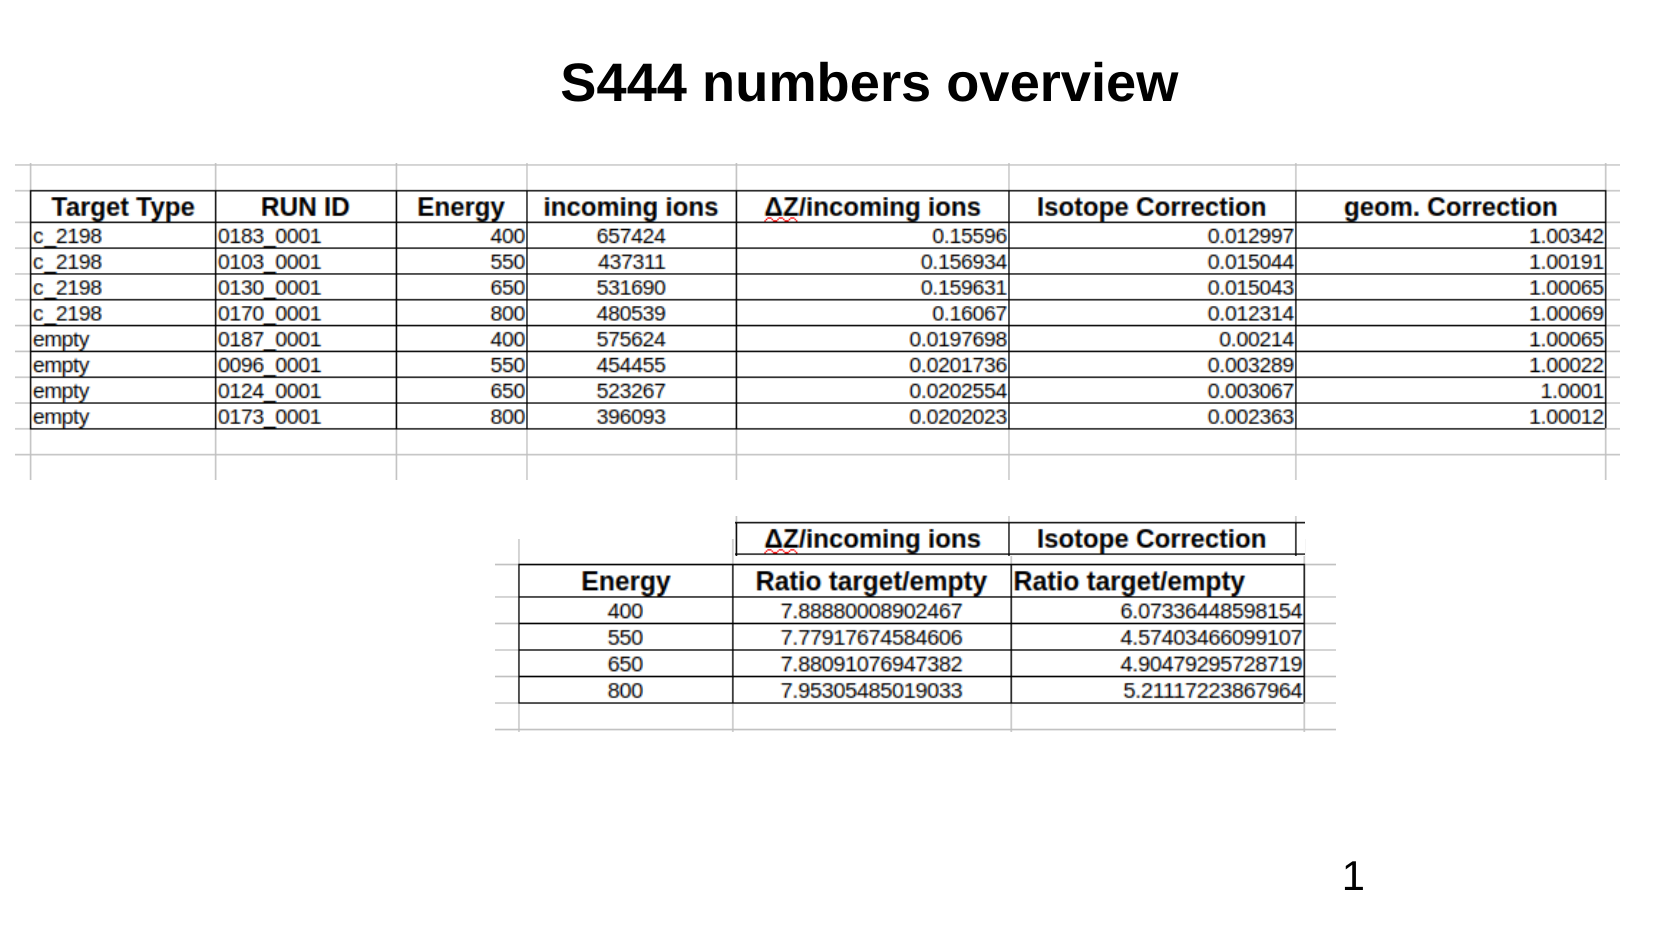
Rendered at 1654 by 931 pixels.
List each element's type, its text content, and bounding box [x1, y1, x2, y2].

picture [495, 516, 1336, 732]
text_box S444 numbers overview [120, 45, 1621, 121]
picture [15, 163, 1620, 481]
